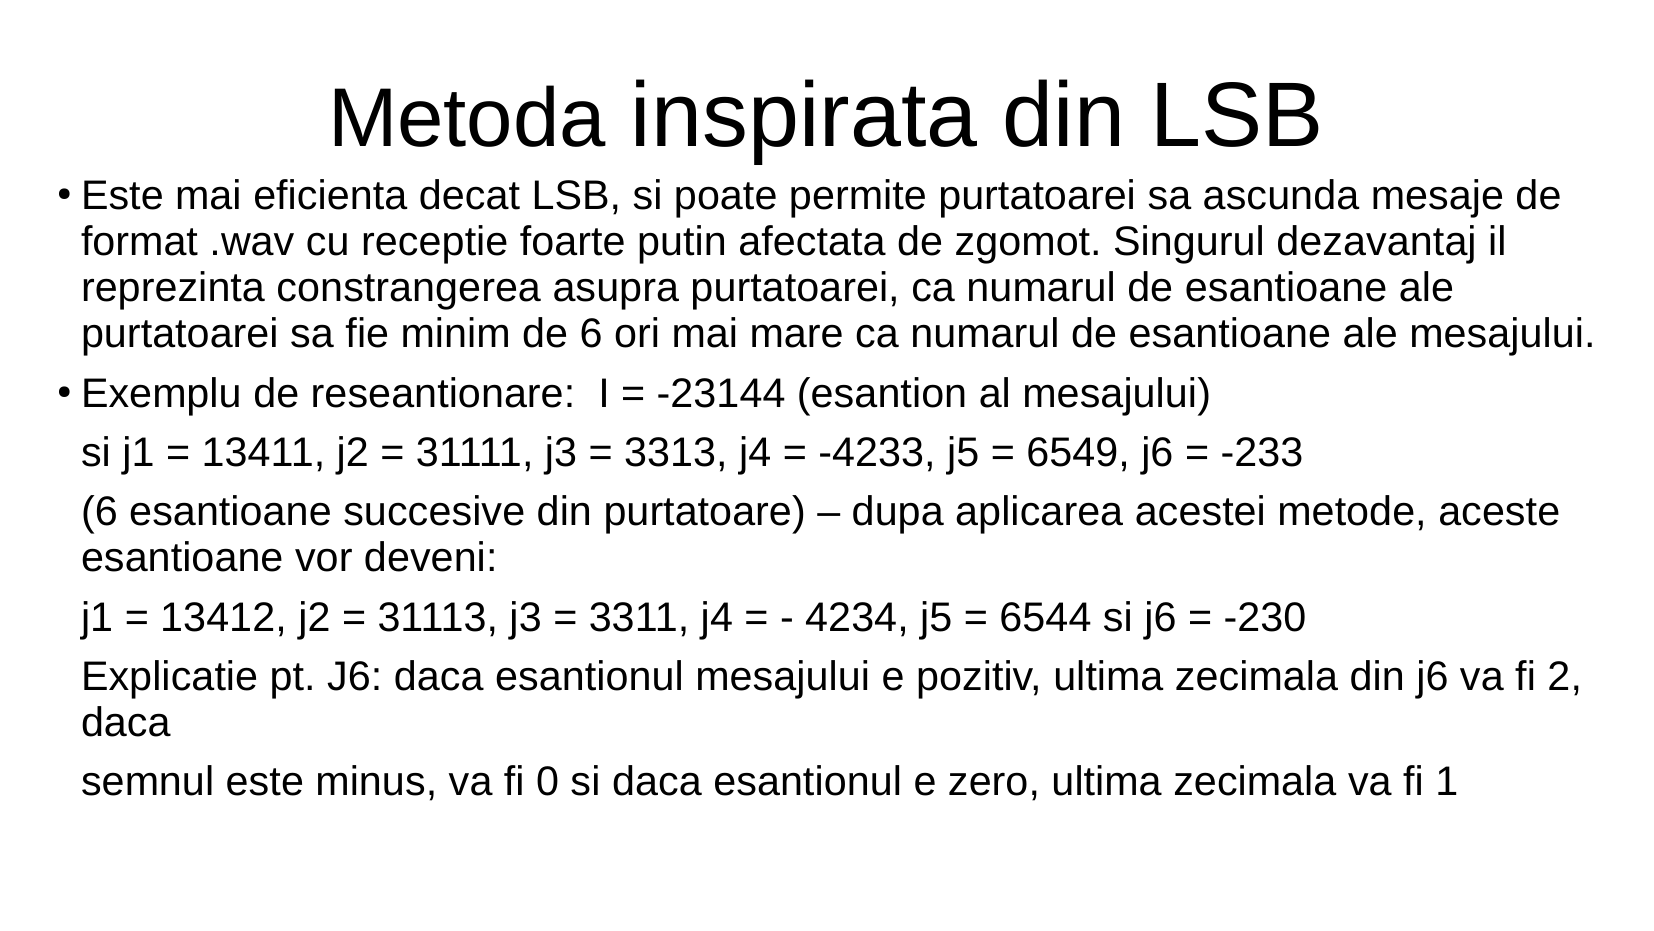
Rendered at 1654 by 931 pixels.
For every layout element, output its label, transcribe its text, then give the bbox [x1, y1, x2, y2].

list Este mai eficienta decat LSB, si poate permite purtatoarei sa ascunda mesaje de format .wav cu receptie foarte putin afectata de zgomot. Singurul dezavantaj il reprezinta constrangerea asupra purtatoarei, ca numarul de esantioane ale purtatoarei sa fie minim de 6 ori mai mare ca numarul de esantioane ale mesajului. Exemplu de reseantionare: I = -23144 (esantion al mesajului) si j1 = 13411, j2 = 31111, j3 = 3313, j4 = -4233, j5 = 6549, j6 = -233 (6 esantioane succesive din purtatoare) – dupa aplicarea acestei metode, aceste esantioane vor deveni: j1 = 13412, j2 = 31113, j3 = 3311, j4 = - 4234, j5 = 6544 si j6 = -230 Explicatie pt. J6: daca esantionul mesajului e pozitiv, ultima zecimala din j6 va fi 2, daca semnul este minus, va fi 0 si daca esantionul e zero, ultima zecimala va fi 1 [49, 172, 1621, 886]
title Metoda inspirata din LSB [82, 37, 1571, 172]
text_box [811, 445, 842, 516]
